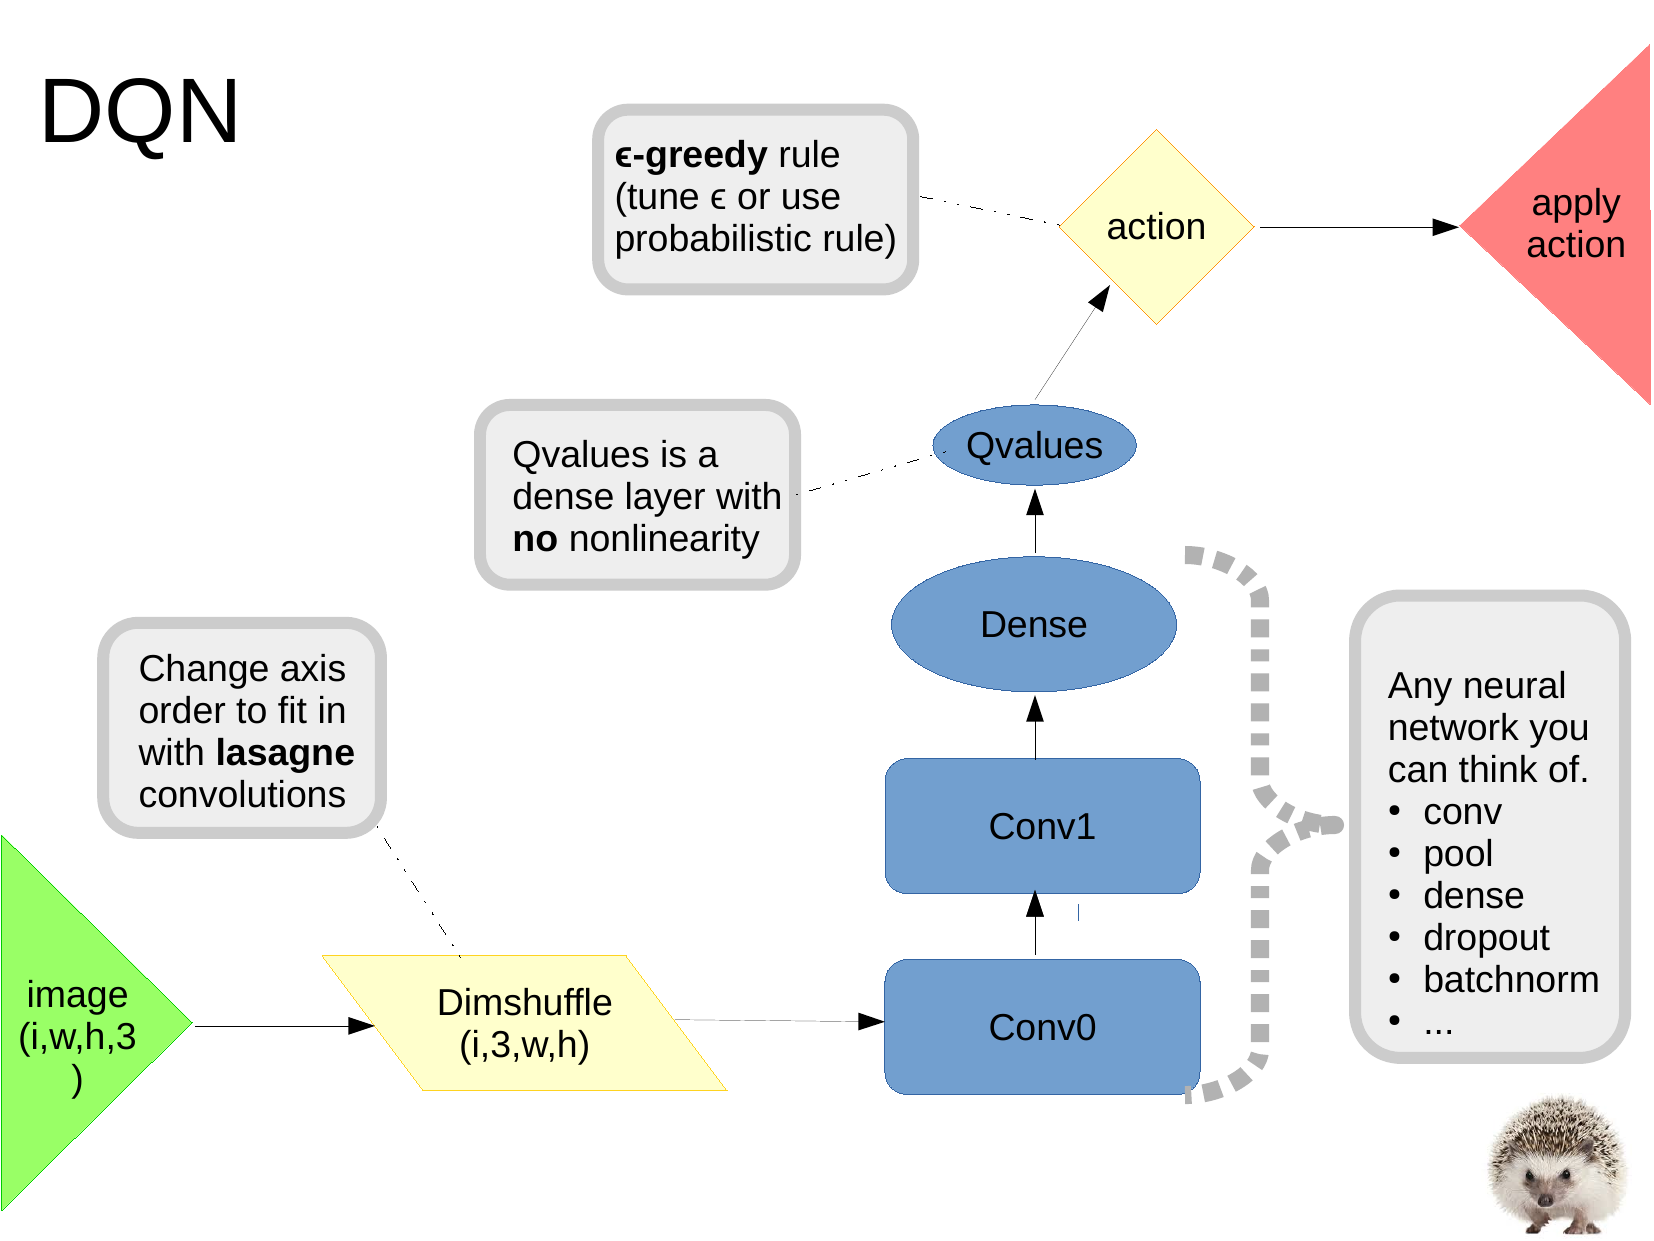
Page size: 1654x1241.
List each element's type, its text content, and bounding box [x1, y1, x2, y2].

text_box Conv0 [884, 959, 1201, 1095]
picture [1455, 1080, 1653, 1239]
text_box [480, 404, 794, 585]
text_box Dimshuffle (i,3,w,h) [322, 955, 728, 1091]
text_box [1355, 595, 1626, 1049]
text_box [1, 1075, 139, 1211]
text_box [167, 997, 193, 1048]
text_box ϵ-greedy rule (tune ϵ or use probabilistic rule) [590, 117, 934, 277]
text_box Dense [891, 556, 1177, 692]
text_box Change axis order to fit in with lasagne convolutions [123, 640, 376, 824]
text_box apply action [1457, 165, 1654, 282]
text_box [1, 835, 126, 957]
text_box [603, 277, 908, 290]
text_box Qvalues [932, 404, 1137, 486]
text_box [608, 109, 903, 117]
text_box [1519, 282, 1651, 405]
text_box [1523, 44, 1650, 165]
text_box [1376, 1051, 1604, 1058]
text_box [103, 622, 381, 833]
text_box Conv1 [885, 758, 1201, 894]
text_box action [1059, 129, 1255, 325]
text_box Qvalues is a dense layer with no nonlinearity [497, 426, 813, 568]
text_box Any neural network you can think of. conv pool dense dropout batchnorm ... [1373, 657, 1618, 1051]
text_box DQN [15, 42, 267, 286]
text_box image (i,w,h,3) [0, 957, 167, 1075]
